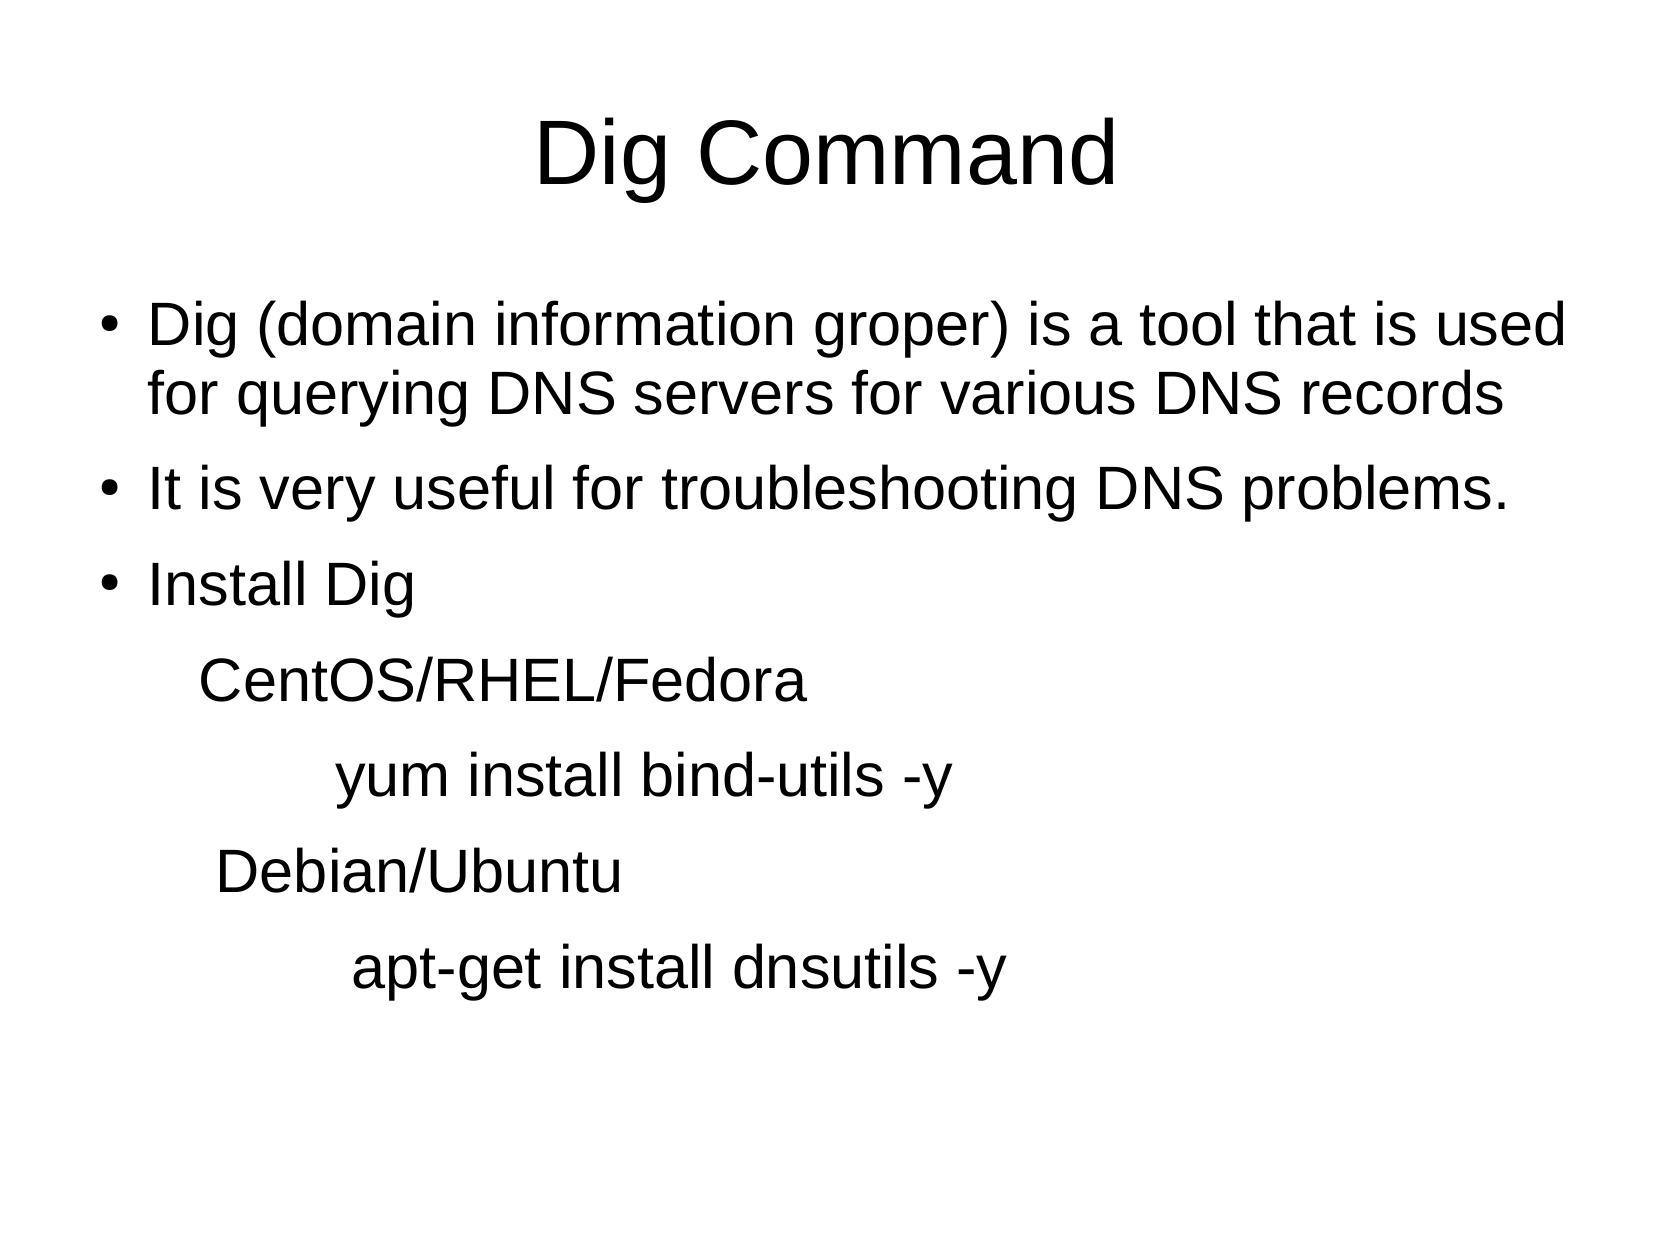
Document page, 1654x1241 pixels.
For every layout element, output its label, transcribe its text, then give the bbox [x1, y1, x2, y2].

list Dig (domain information groper) is a tool that is used for querying DNS servers for various DNS records It is very useful for troubleshooting DNS problems. Install Dig CentOS/RHEL/Fedora yum install bind-utils -y Debian/Ubuntu apt-get install dnsutils -y [82, 290, 1571, 1010]
title Dig Command [82, 49, 1571, 257]
